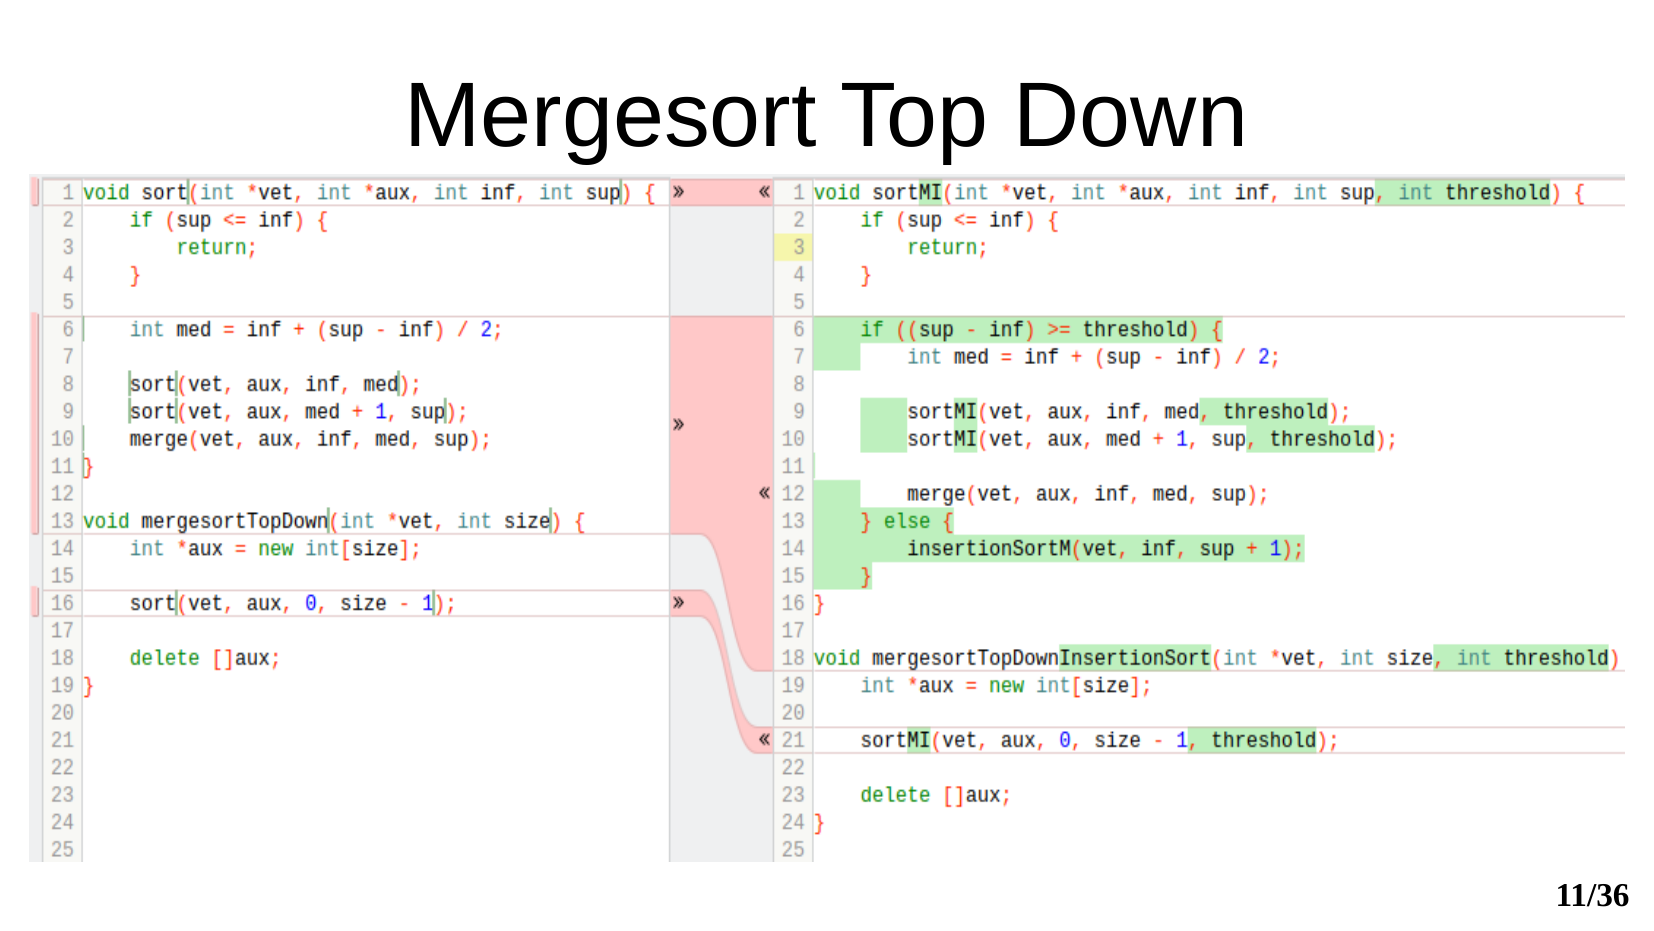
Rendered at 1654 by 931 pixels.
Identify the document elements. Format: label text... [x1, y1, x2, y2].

title Mergesort Top Down [82, 37, 1571, 174]
picture [29, 174, 1625, 862]
